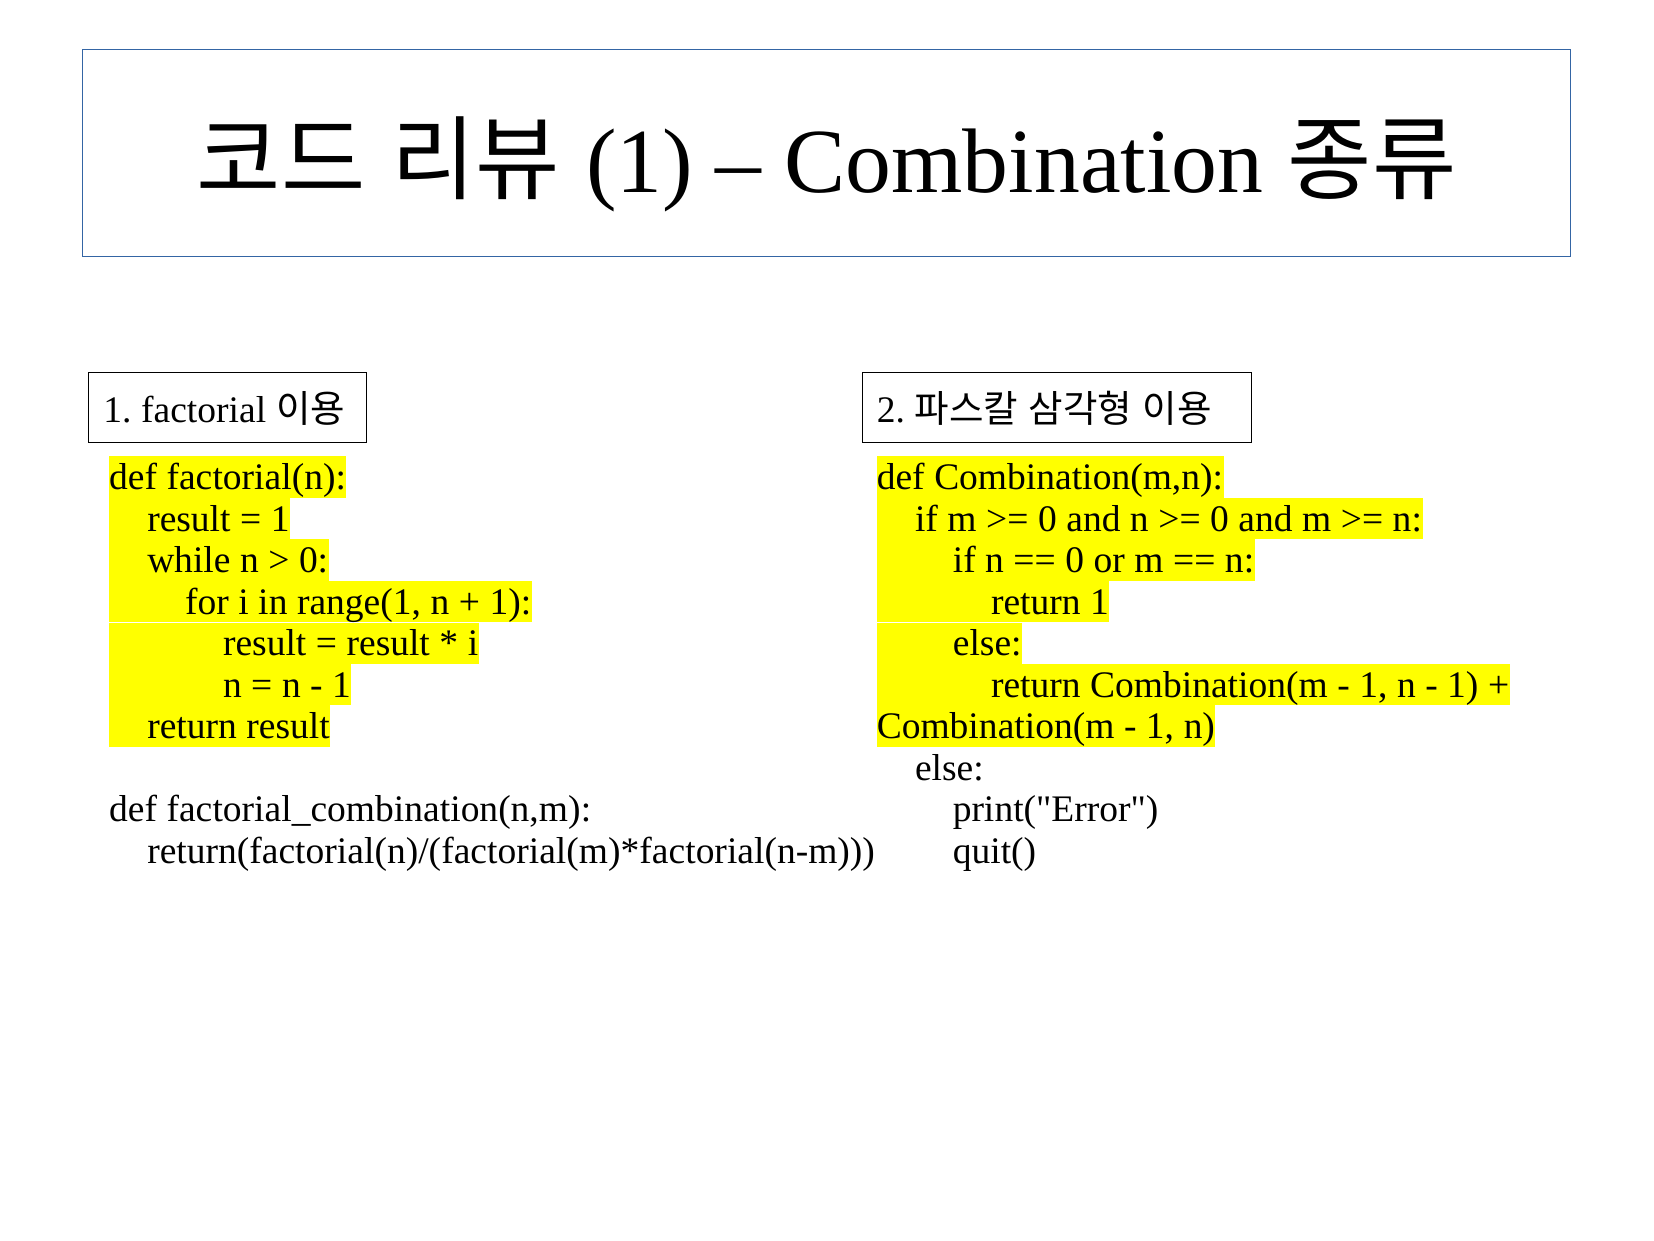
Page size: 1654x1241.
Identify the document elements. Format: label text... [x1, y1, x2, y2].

title 코드 리뷰 (1) – Combination 종류 [82, 49, 1571, 257]
text_box def Combination(m,n): if m >= 0 and n >= 0 and m >= n: if n == 0 or m == n: return 1 else: return Combination(m - 1, n - 1) + Combination(m - 1, n) else: print("Error") quit() [862, 448, 1571, 879]
text_box 2. 파스칼 삼각형 이용 [862, 372, 1252, 443]
text_box 1. factorial 이용 [88, 372, 367, 443]
text_box def factorial(n): result = 1 while n > 0: for i in range(1, n + 1): result = result * i n = n - 1 return result def factorial_combination(n,m): return(factorial(n)/(factorial(m)*factorial(n-m))) [94, 448, 993, 949]
